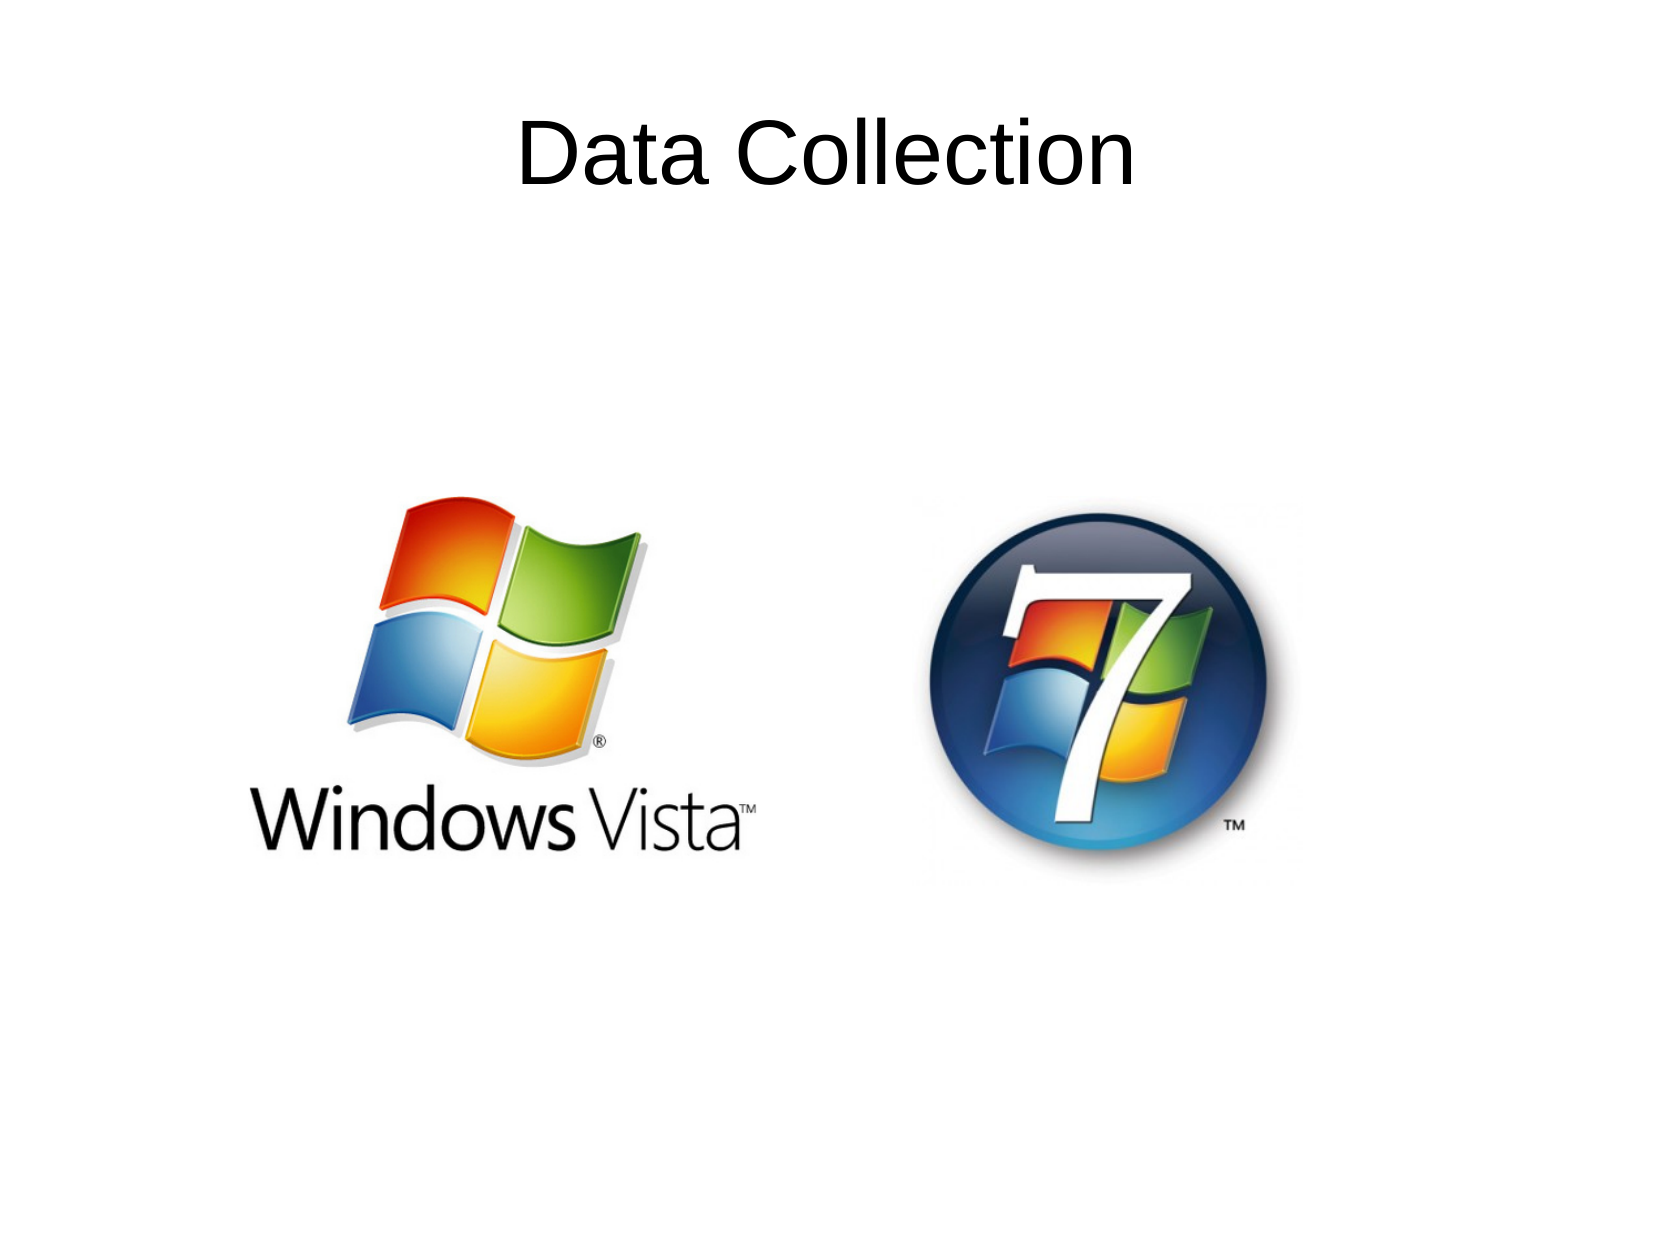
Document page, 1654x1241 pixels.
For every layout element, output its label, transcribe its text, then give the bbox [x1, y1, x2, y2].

picture [248, 496, 758, 875]
picture [912, 496, 1303, 886]
title Data Collection [82, 49, 1571, 257]
